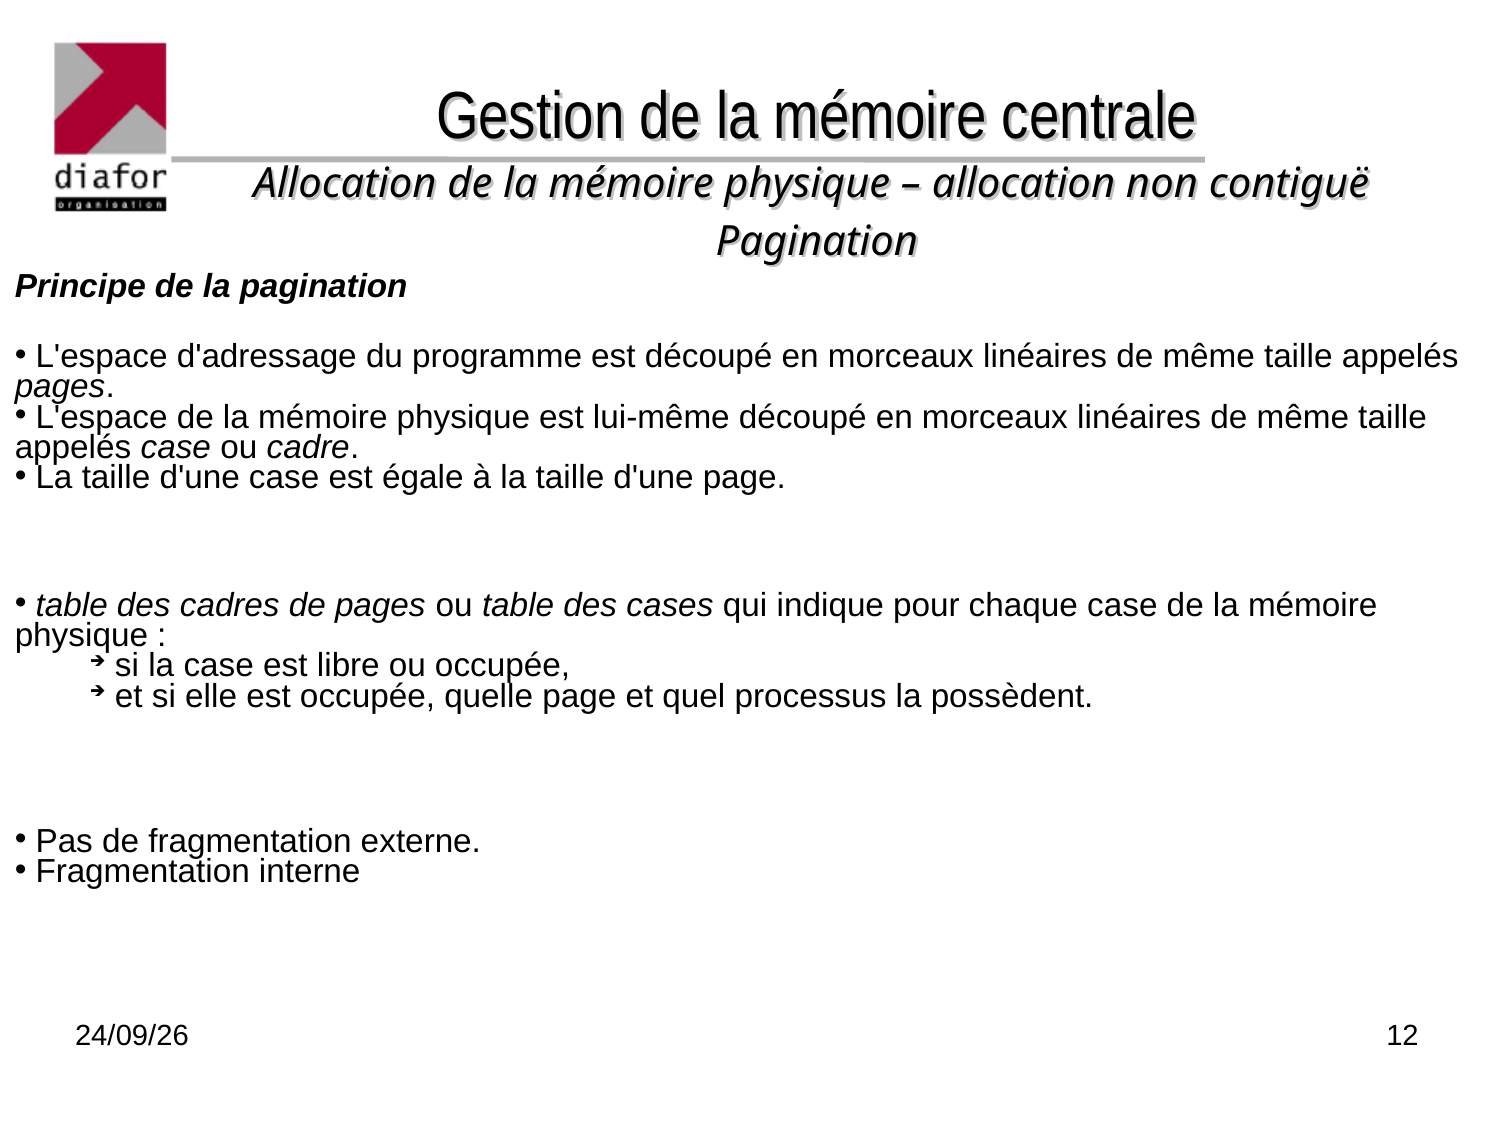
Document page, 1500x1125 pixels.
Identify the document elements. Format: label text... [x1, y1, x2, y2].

picture [53, 42, 168, 213]
text_box Pas de fragmentation externe. Fragmentation interne [0, 820, 506, 897]
title Gestion de la mémoire centrale Allocation de la mémoire physique – allocation non contiguë Pagination [133, 69, 1500, 273]
text_box table des cadres de pages ou table des cases qui indique pour chaque case de la mémoire physique : si la case est libre ou occupée, et si elle est occupée, quelle page et quel processus la possèdent. [0, 584, 1403, 721]
text_box Principe de la pagination L'espace d'adressage du programme est découpé en morceaux linéaires de même taille appelés pages. L'espace de la mémoire physique est lui-même découpé en morceaux linéaires de même taille appelés case ou cadre. La taille d'une case est égale à la taille d'une page. [0, 265, 1486, 493]
